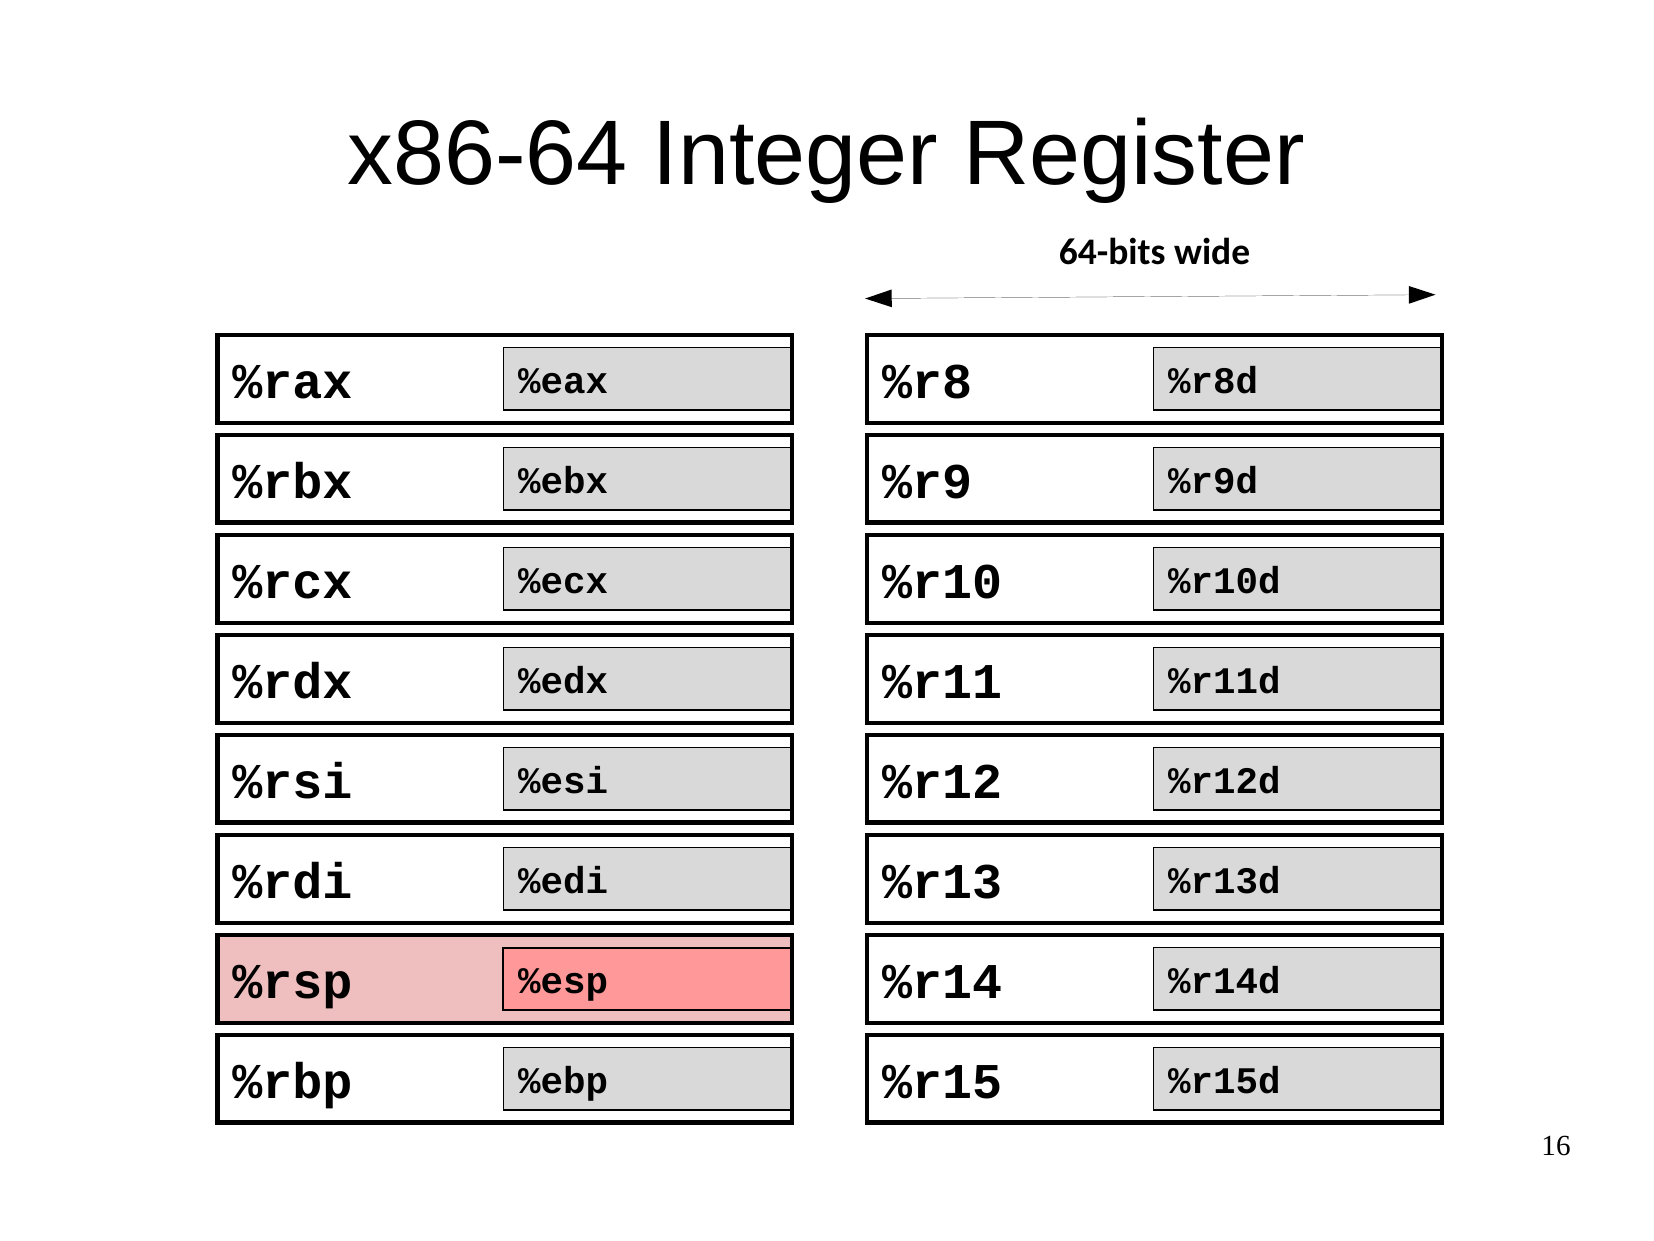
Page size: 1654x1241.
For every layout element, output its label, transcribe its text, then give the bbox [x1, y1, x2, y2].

text_box %r15d [1153, 1047, 1441, 1111]
text_box %r14d [1153, 947, 1441, 1011]
text_box %r10 [867, 535, 1443, 623]
text_box %rcx [217, 535, 793, 623]
text_box %rsp [217, 935, 793, 1023]
text_box %ebp [503, 1047, 791, 1111]
text_box %esi [503, 747, 791, 811]
text_box %rax [217, 335, 793, 423]
text_box %edi [503, 847, 791, 911]
text_box %eax [503, 347, 791, 411]
text_box 64-bits wide [1044, 220, 1266, 280]
text_box %r13d [1153, 847, 1441, 911]
text_box %rbp [217, 1035, 793, 1123]
text_box %edx [503, 647, 791, 711]
text_box %r13 [867, 835, 1443, 923]
text_box %r15 [867, 1035, 1443, 1123]
text_box %rbx [217, 435, 793, 523]
text_box %r11d [1153, 647, 1441, 711]
text_box %r8d [1153, 347, 1441, 411]
text_box %r14 [867, 935, 1443, 1023]
text_box %r9 [867, 435, 1443, 523]
text_box %ebx [503, 447, 791, 511]
text_box %rdx [217, 635, 793, 723]
text_box %ecx [503, 547, 791, 611]
text_box %r12d [1153, 747, 1441, 811]
text_box %r12 [867, 735, 1443, 823]
title x86-64 Integer Register [82, 49, 1571, 257]
text_box %rdi [217, 835, 793, 923]
text_box %r9d [1153, 447, 1441, 511]
text_box %r8 [867, 335, 1443, 423]
text_box %r11 [867, 635, 1443, 723]
text_box %rsi [217, 735, 793, 823]
text_box %esp [503, 947, 791, 1011]
text_box %r10d [1153, 547, 1441, 611]
